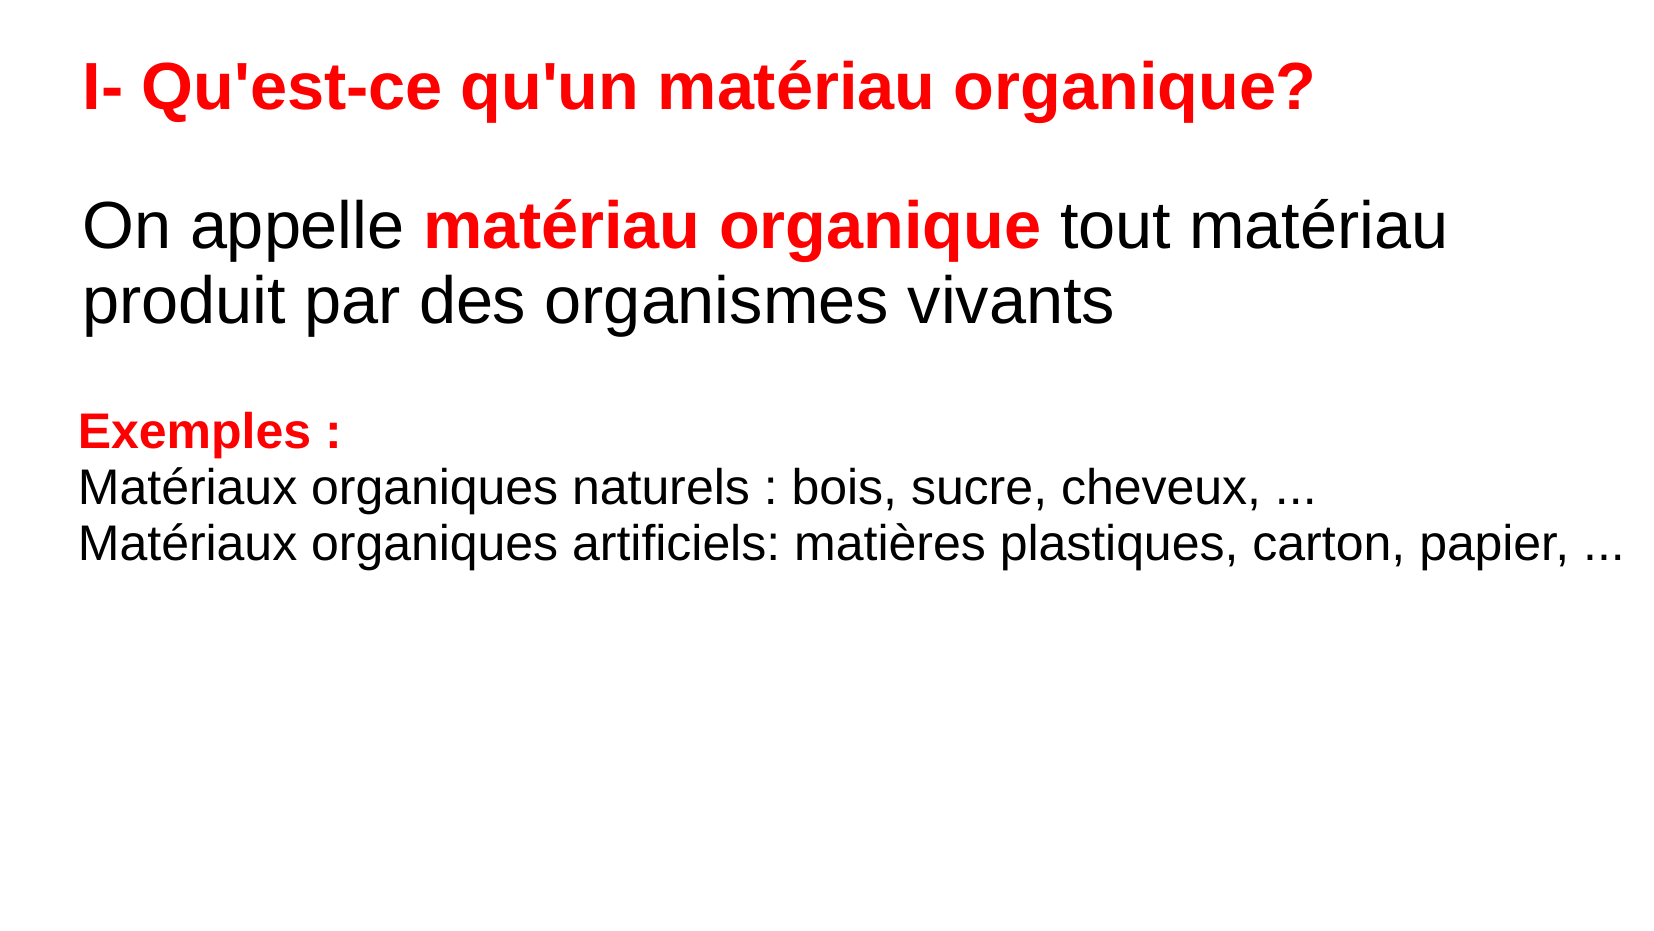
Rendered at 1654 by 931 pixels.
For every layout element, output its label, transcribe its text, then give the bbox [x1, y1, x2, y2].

list On appelle matériau organique tout matériau produit par des organismes vivants [82, 188, 1571, 395]
title I- Qu'est-ce qu'un matériau organique? [82, 35, 1571, 137]
text_box Exemples : Matériaux organiques naturels : bois, sucre, cheveux, ... Matériaux organiques artificiels: matières plastiques, carton, papier, ... [63, 395, 1642, 634]
